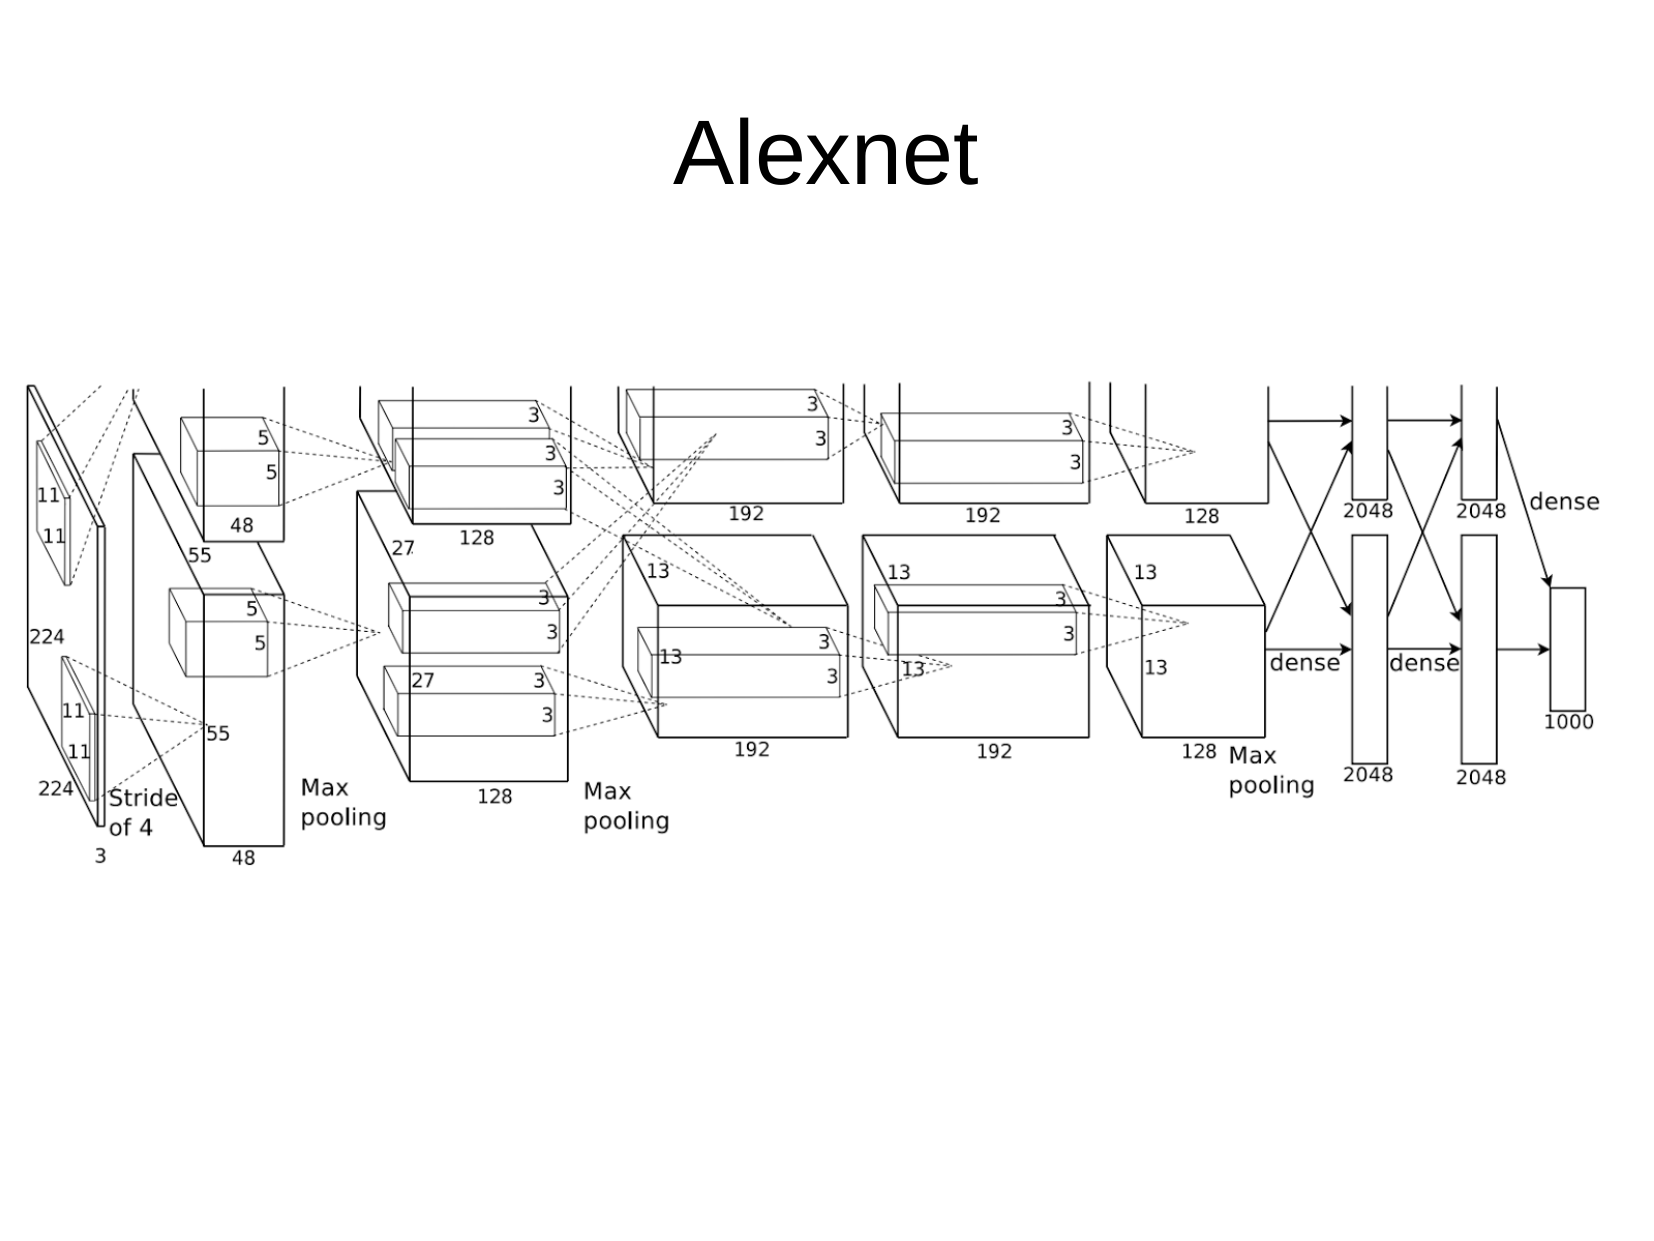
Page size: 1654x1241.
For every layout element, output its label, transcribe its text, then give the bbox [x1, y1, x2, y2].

picture [0, 340, 1652, 896]
title Alexnet [82, 49, 1571, 257]
